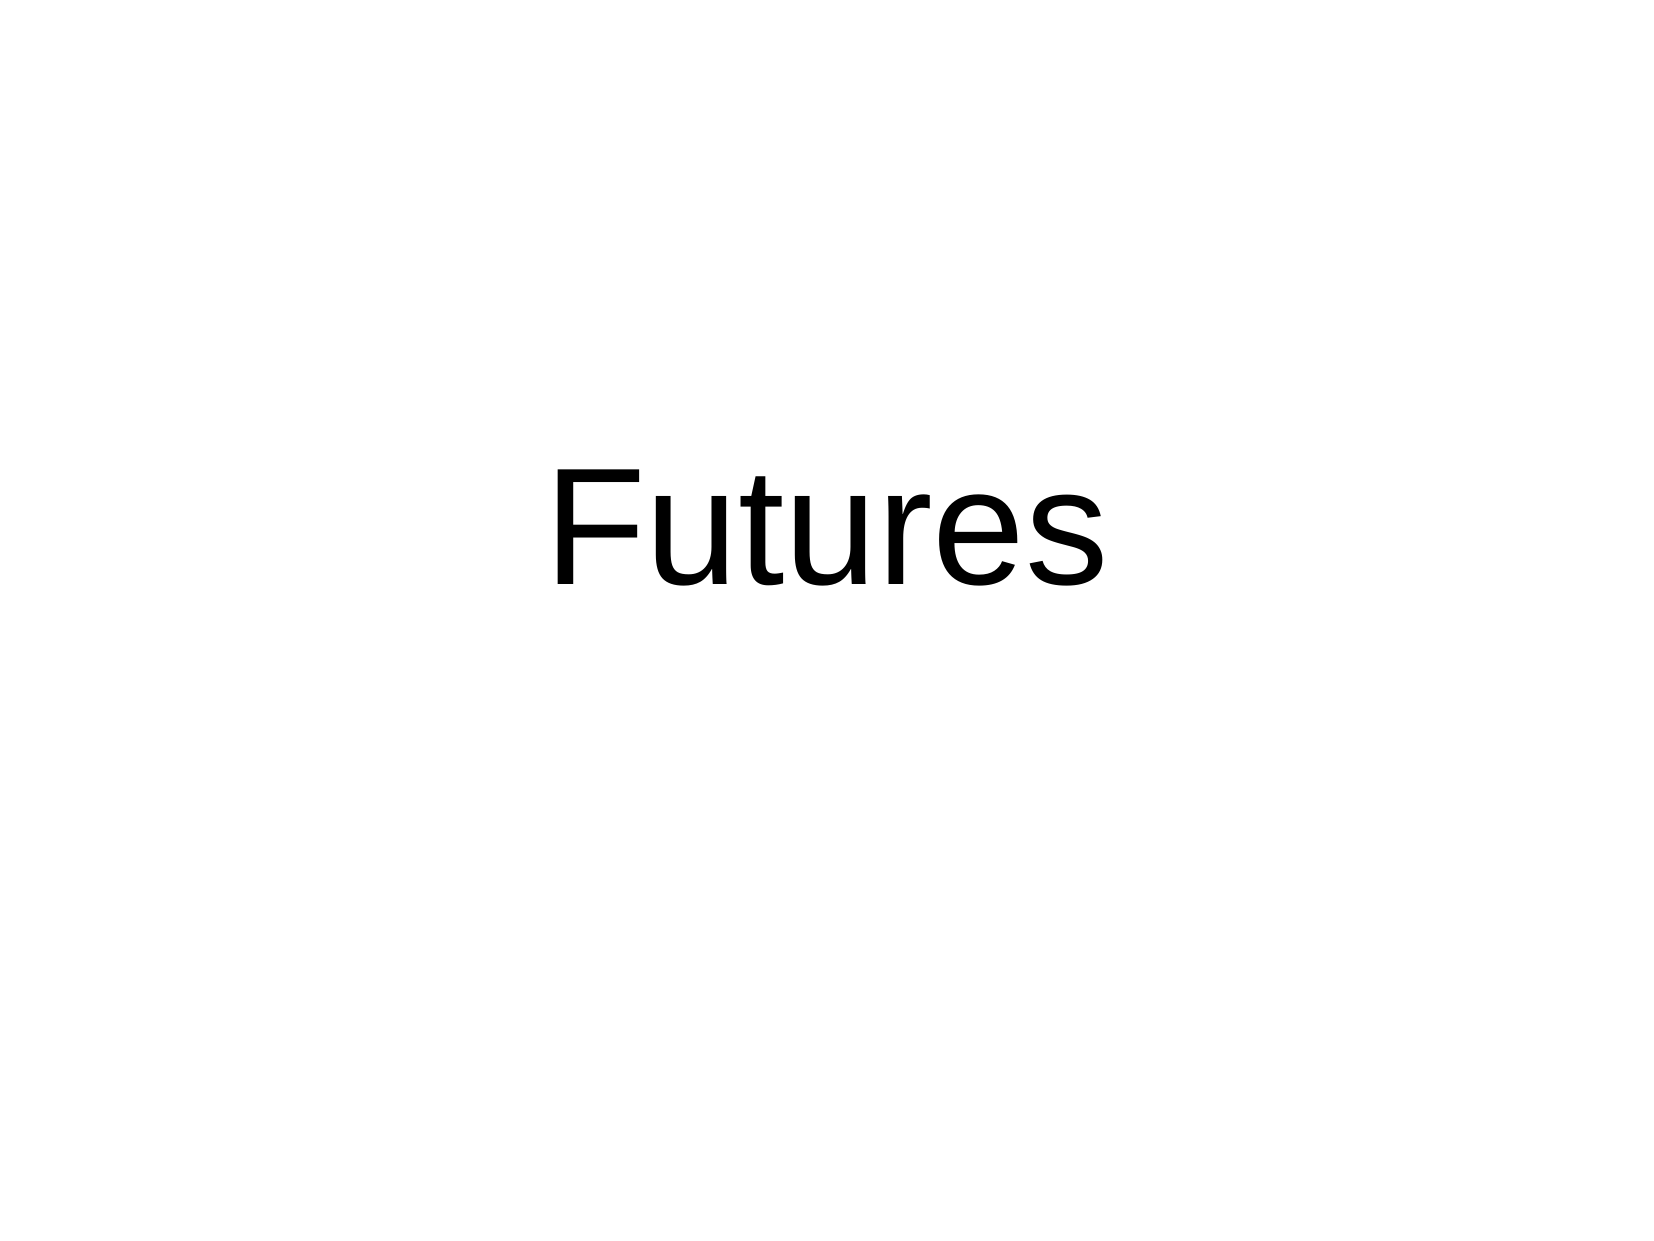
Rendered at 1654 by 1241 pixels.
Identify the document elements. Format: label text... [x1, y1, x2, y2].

text_box Futures [144, 426, 1510, 628]
